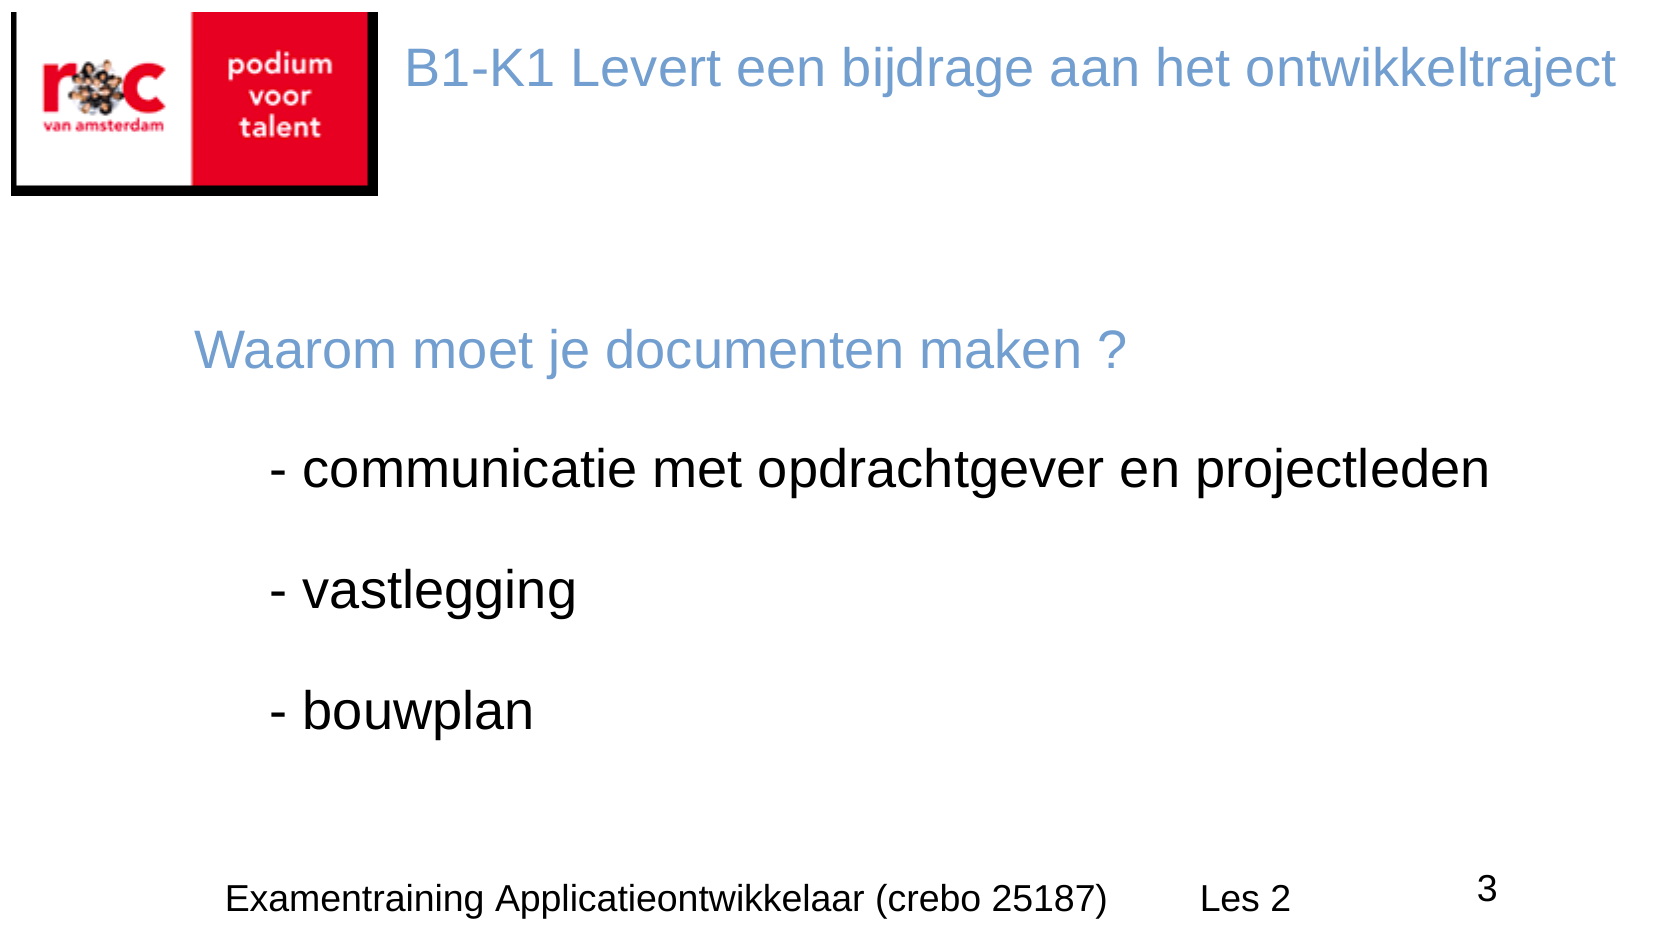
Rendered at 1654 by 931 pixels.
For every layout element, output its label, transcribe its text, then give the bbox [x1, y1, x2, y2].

text_box - communicatie met opdrachtgever en projectleden - vastlegging - bouwplan [180, 449, 1591, 749]
picture [11, 12, 378, 196]
text_box <number> [1462, 860, 1654, 931]
text_box Waarom moet je documenten maken ? [180, 312, 1591, 449]
text_box Examentraining Applicatieontwikkelaar (crebo 25187) [1336, 870, 1501, 927]
text_box Les 2 [1185, 870, 1336, 927]
text_box B1-K1 Levert een bijdrage aan het ontwikkeltraject [390, 30, 1654, 166]
text_box Examentraining Applicatieontwikkelaar (crebo 25187) [210, 870, 1185, 927]
